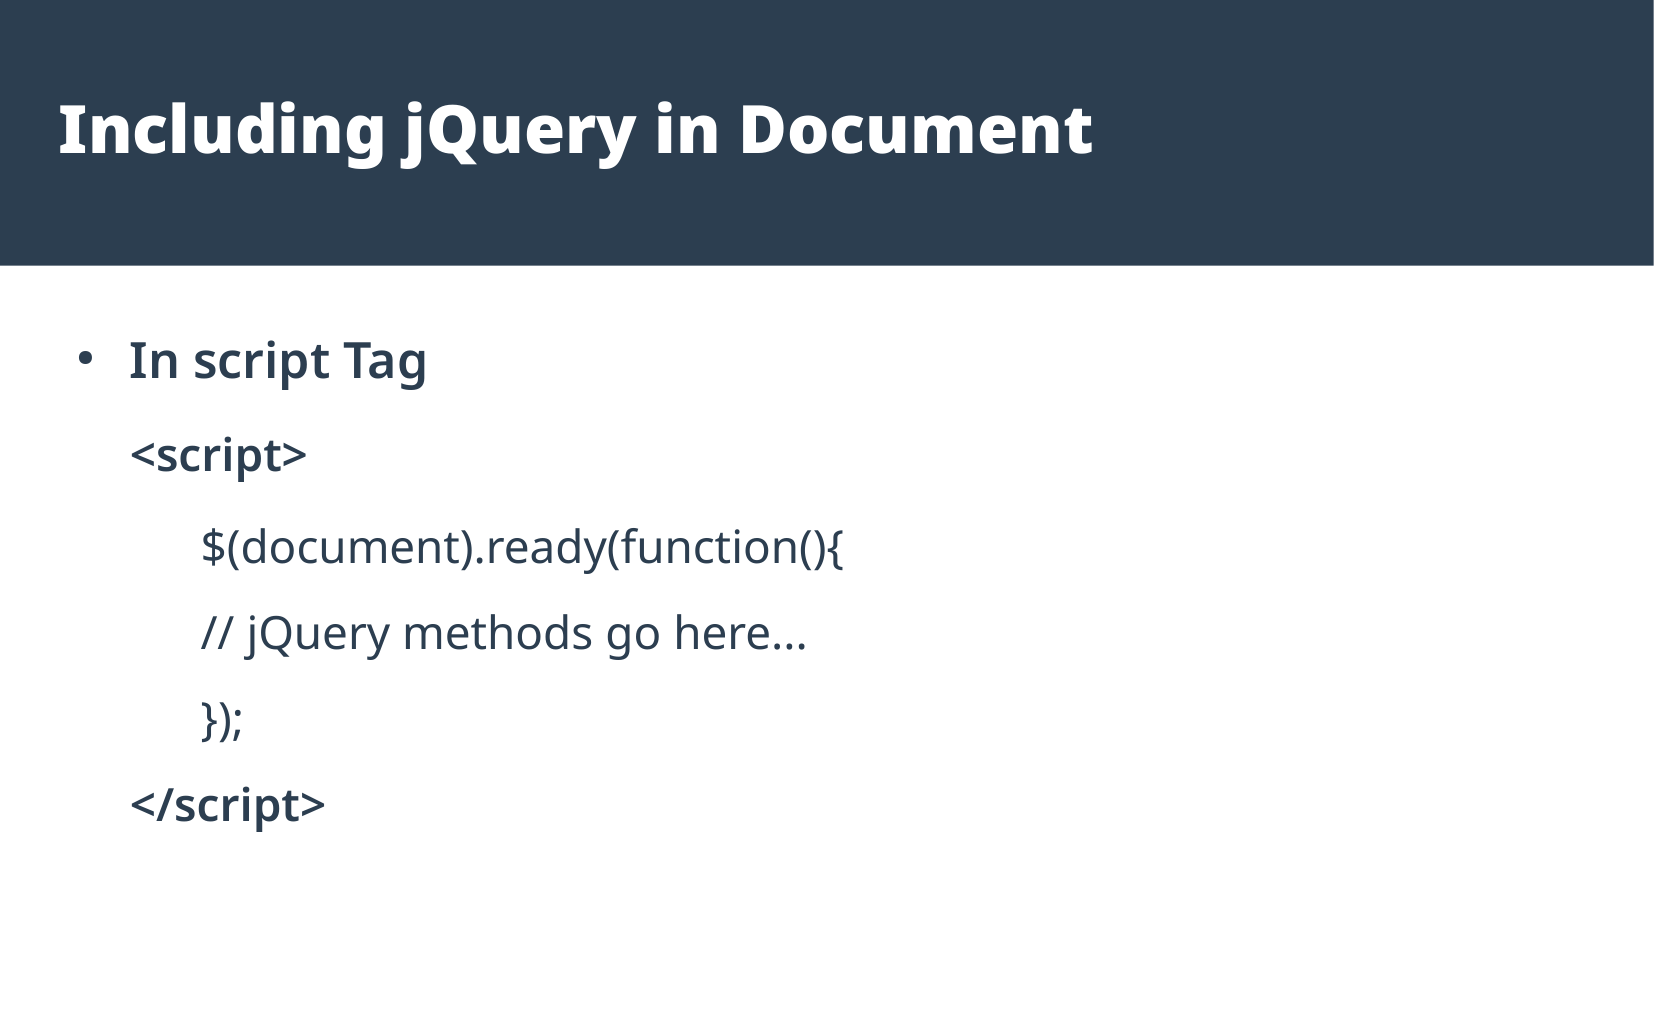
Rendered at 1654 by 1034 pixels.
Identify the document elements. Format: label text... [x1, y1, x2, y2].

list In script Tag <script> $(document).ready(function(){ // jQuery methods go here... }); </script> [58, 324, 1595, 1034]
title Including jQuery in Document [58, 49, 1595, 207]
